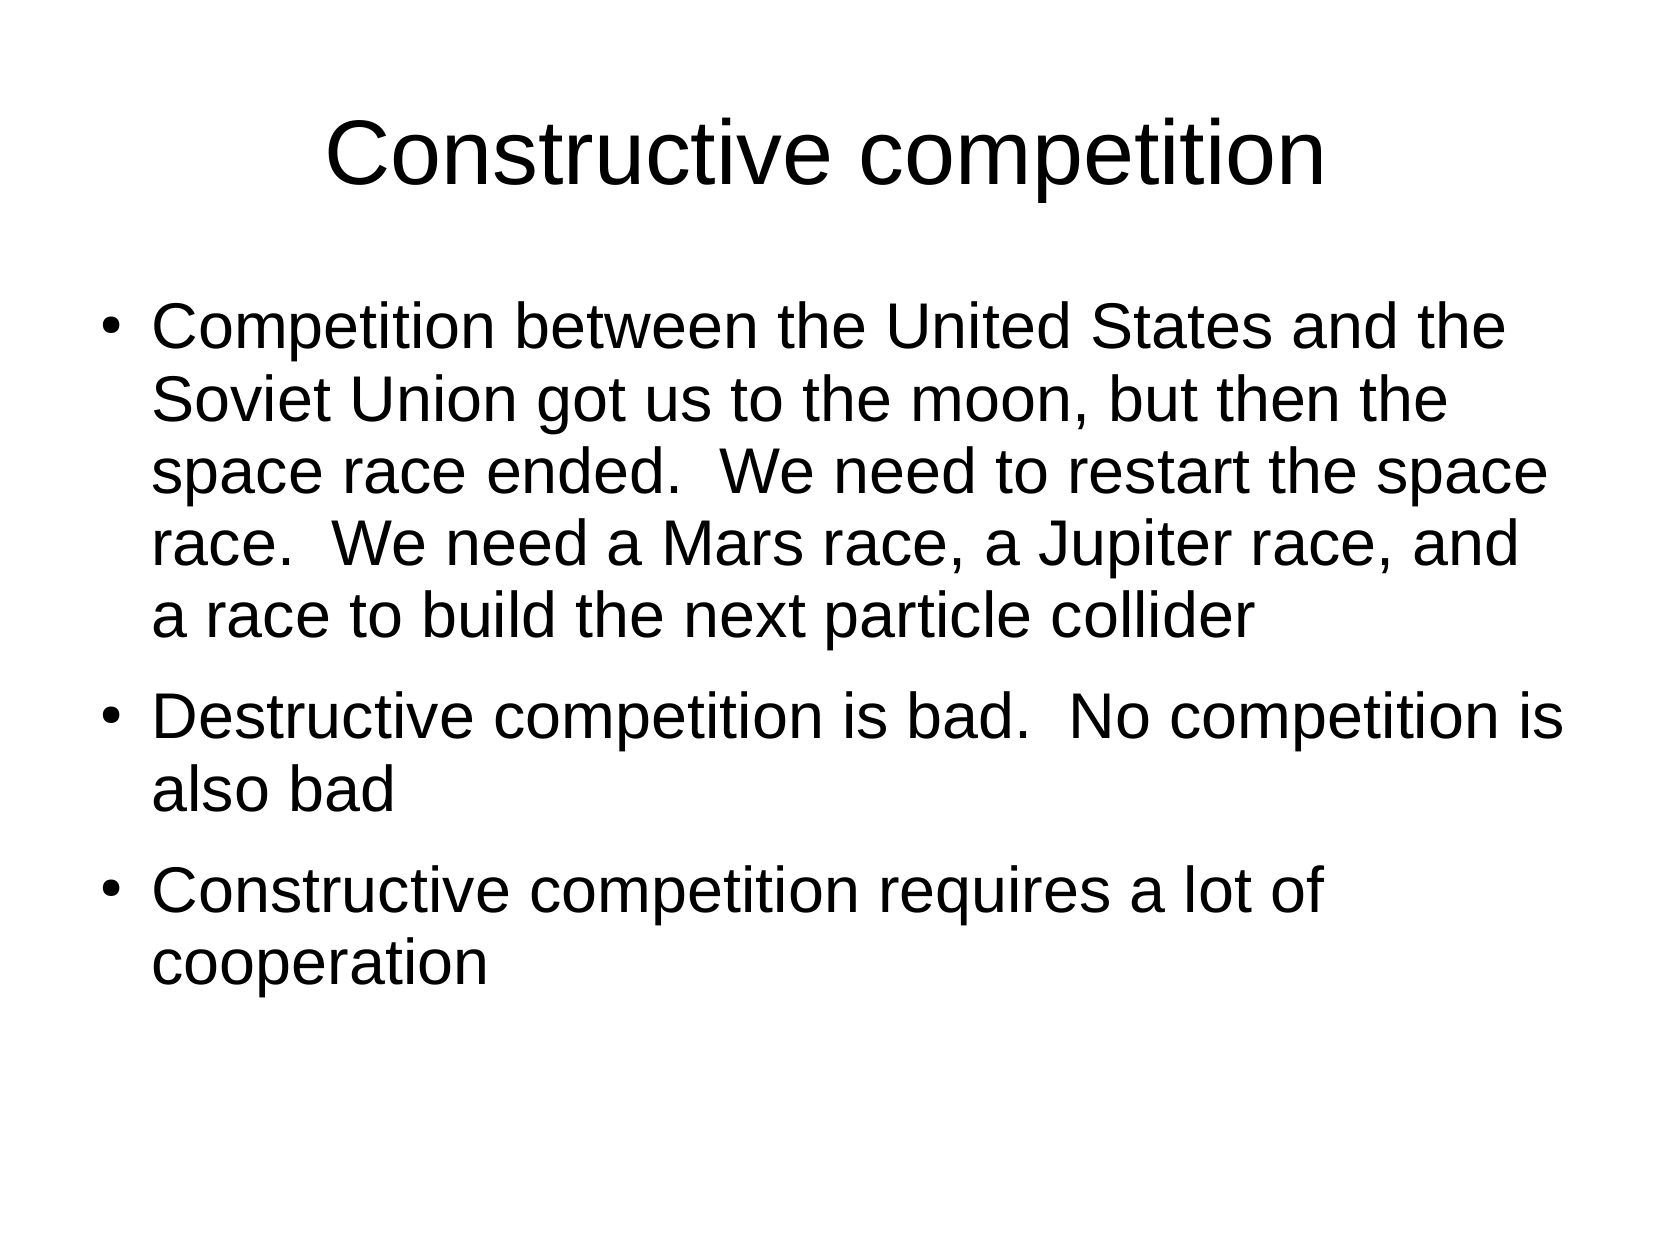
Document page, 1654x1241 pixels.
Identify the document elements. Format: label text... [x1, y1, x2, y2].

list Competition between the United States and the Soviet Union got us to the moon, but then the space race ended. We need to restart the space race. We need a Mars race, a Jupiter race, and a race to build the next particle collider Destructive competition is bad. No competition is also bad Constructive competition requires a lot of cooperation [82, 290, 1571, 1010]
title Constructive competition [82, 49, 1571, 257]
